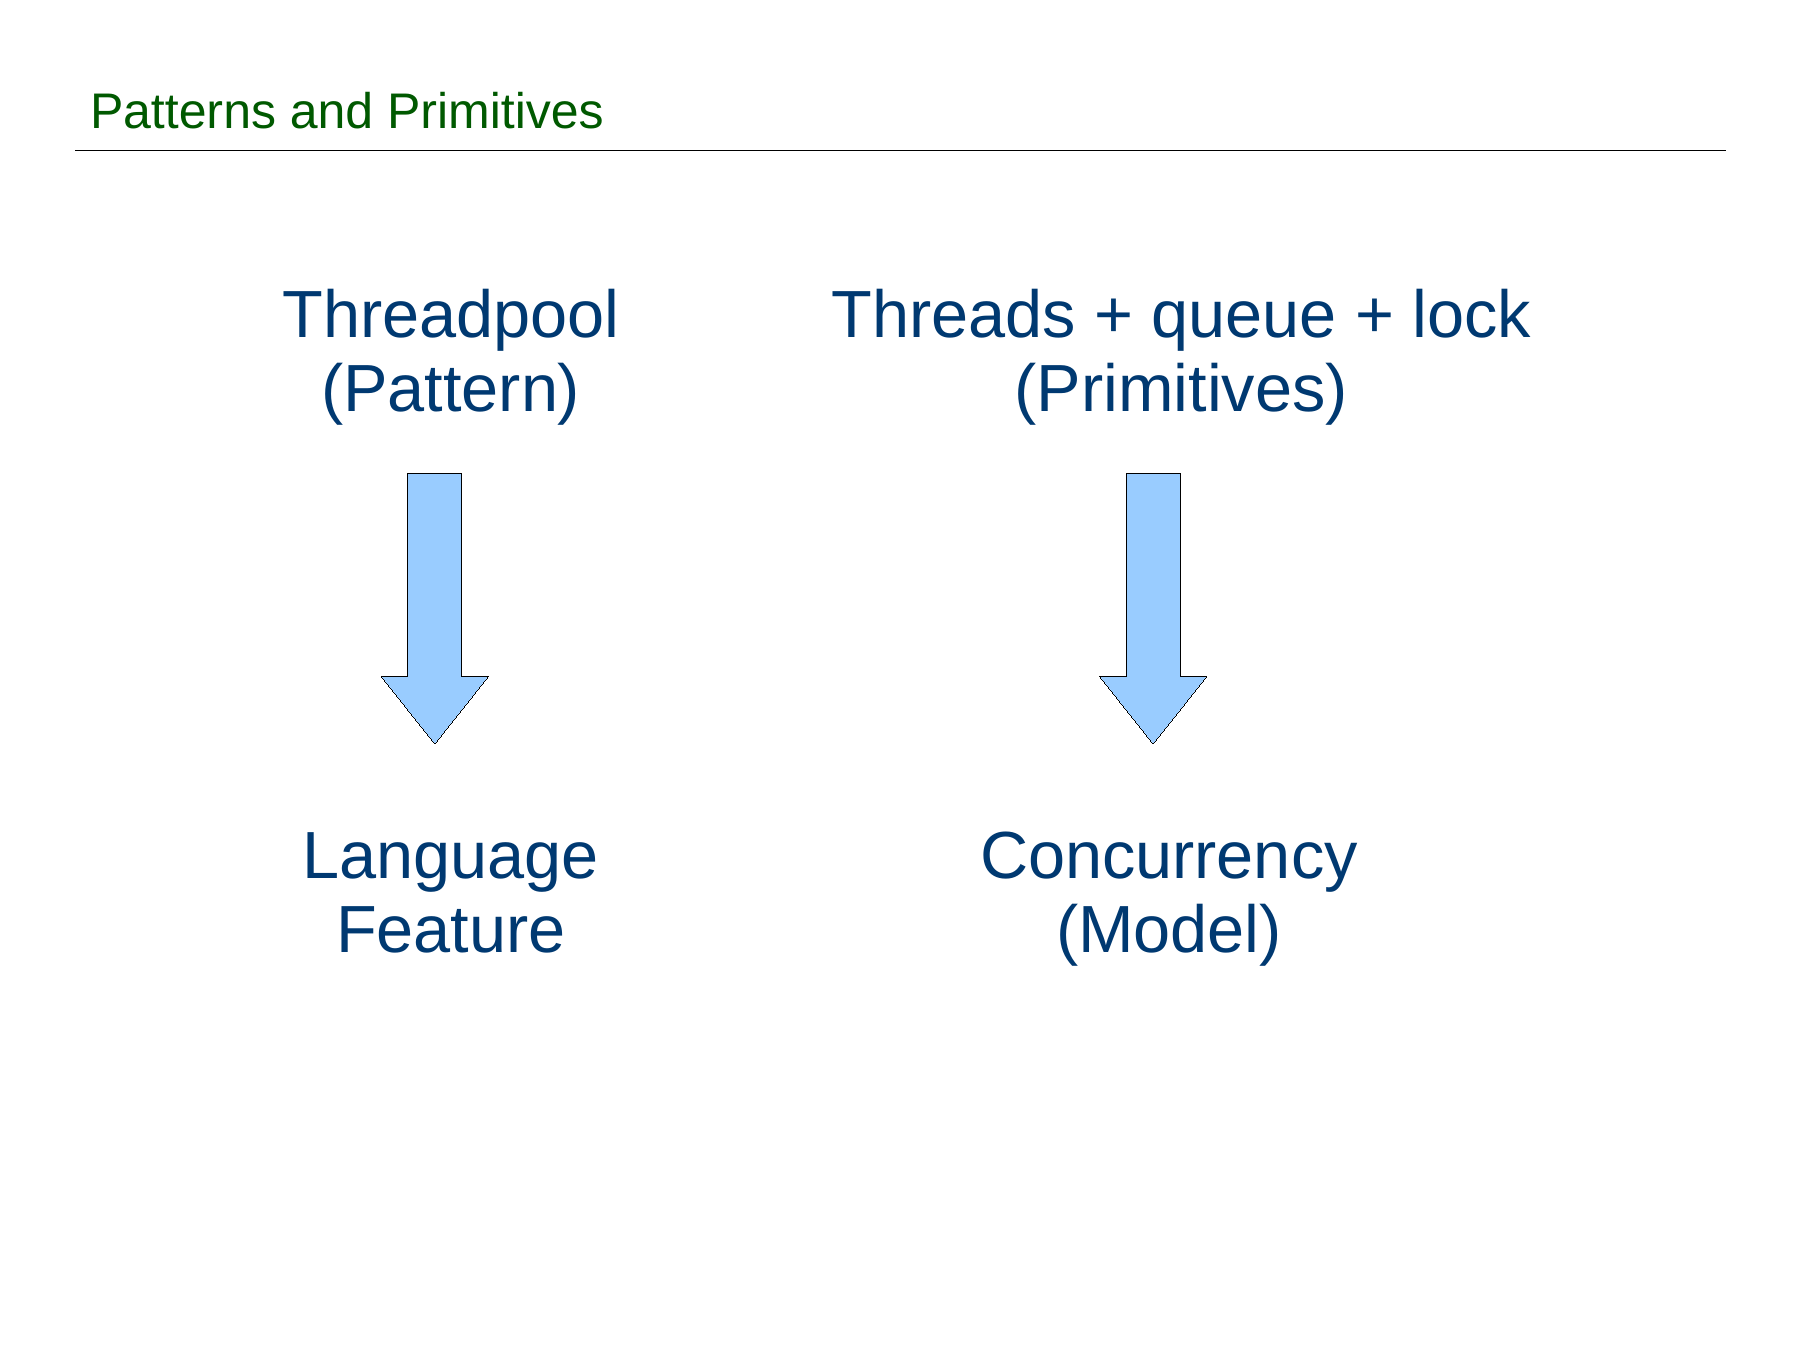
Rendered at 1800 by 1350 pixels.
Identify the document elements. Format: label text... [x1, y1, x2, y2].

text_box Threadpool (Pattern) [180, 269, 722, 584]
title Patterns and Primitives [90, 38, 1710, 147]
text_box [381, 473, 489, 744]
text_box [1099, 473, 1207, 744]
text_box Language Feature [180, 810, 722, 975]
text_box Threads + queue + lock (Primitives) [721, 269, 1642, 540]
text_box Concurrency (Model) [898, 810, 1441, 975]
